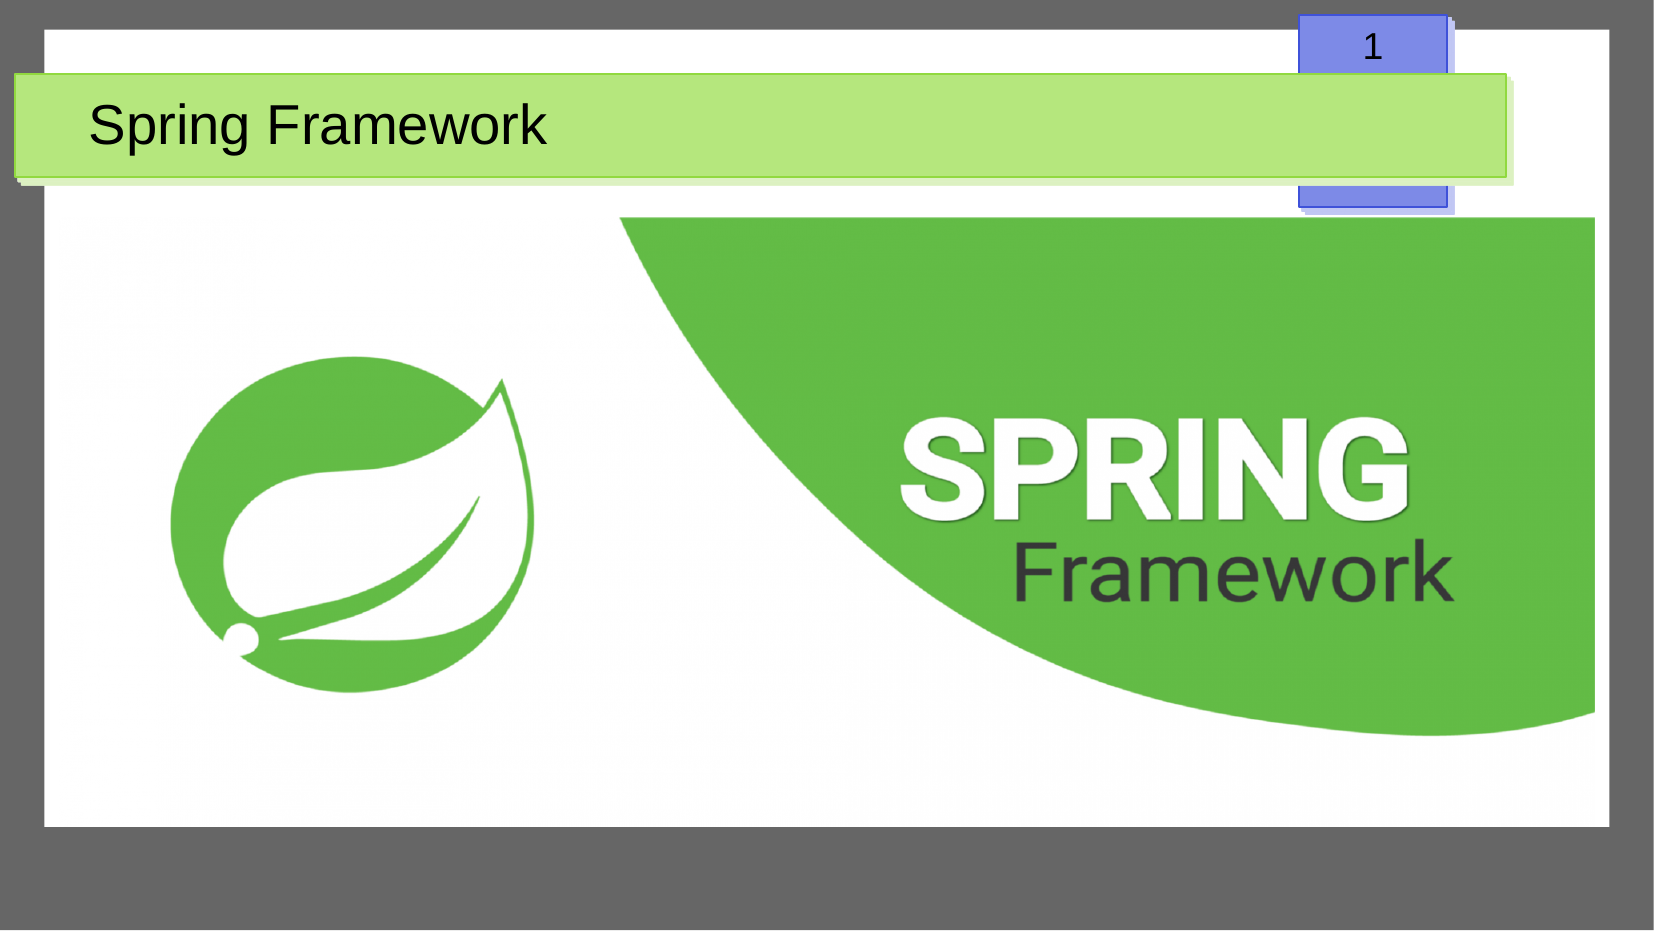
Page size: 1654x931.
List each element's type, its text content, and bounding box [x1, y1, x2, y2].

text_box <number> [1272, 18, 1474, 74]
picture [59, 217, 1595, 827]
title Spring Framework [88, 73, 1506, 178]
